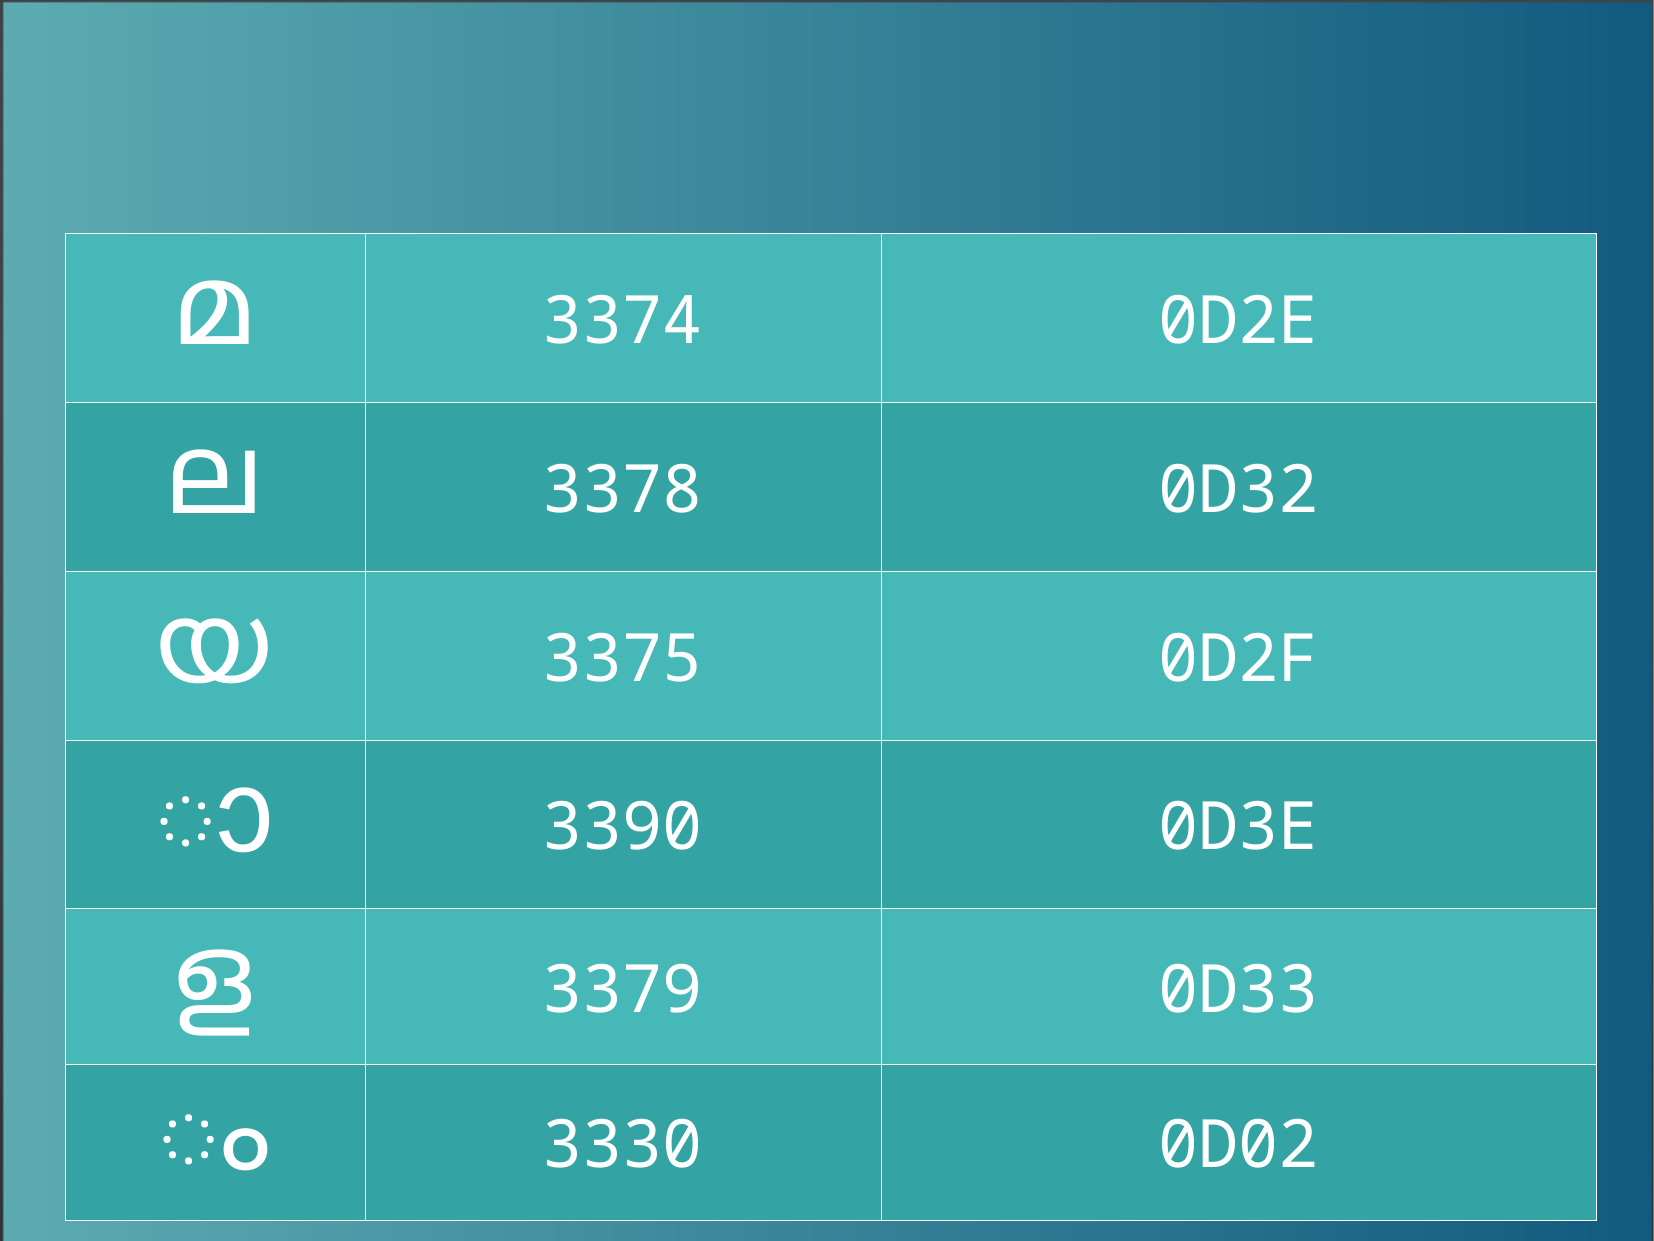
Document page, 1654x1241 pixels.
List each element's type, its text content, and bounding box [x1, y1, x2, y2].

table_cell 0D02 [882, 1065, 1596, 1220]
table_header മ [66, 234, 365, 402]
table_cell 3378 [366, 403, 881, 571]
table_cell 0D33 [882, 909, 1596, 1064]
table_cell 0D32 [882, 403, 1596, 571]
table_cell 0D3E [882, 741, 1596, 908]
subtitle മലയാളം [59, 0, 1548, 298]
table_cell യ [66, 572, 365, 740]
table_cell 0D2F [882, 572, 1596, 740]
table_cell 3375 [366, 572, 881, 740]
table_cell 3379 [366, 909, 881, 1064]
table_header 3374 [366, 234, 881, 402]
table_header 0D2E [882, 234, 1596, 402]
table_cell ം [66, 1065, 365, 1220]
table_cell 3390 [366, 741, 881, 908]
table_cell ല [66, 403, 365, 571]
table_cell 3330 [366, 1065, 881, 1220]
picture [0, 0, 1654, 1241]
table_cell ാ [66, 741, 365, 908]
table_cell ള [66, 909, 365, 1064]
